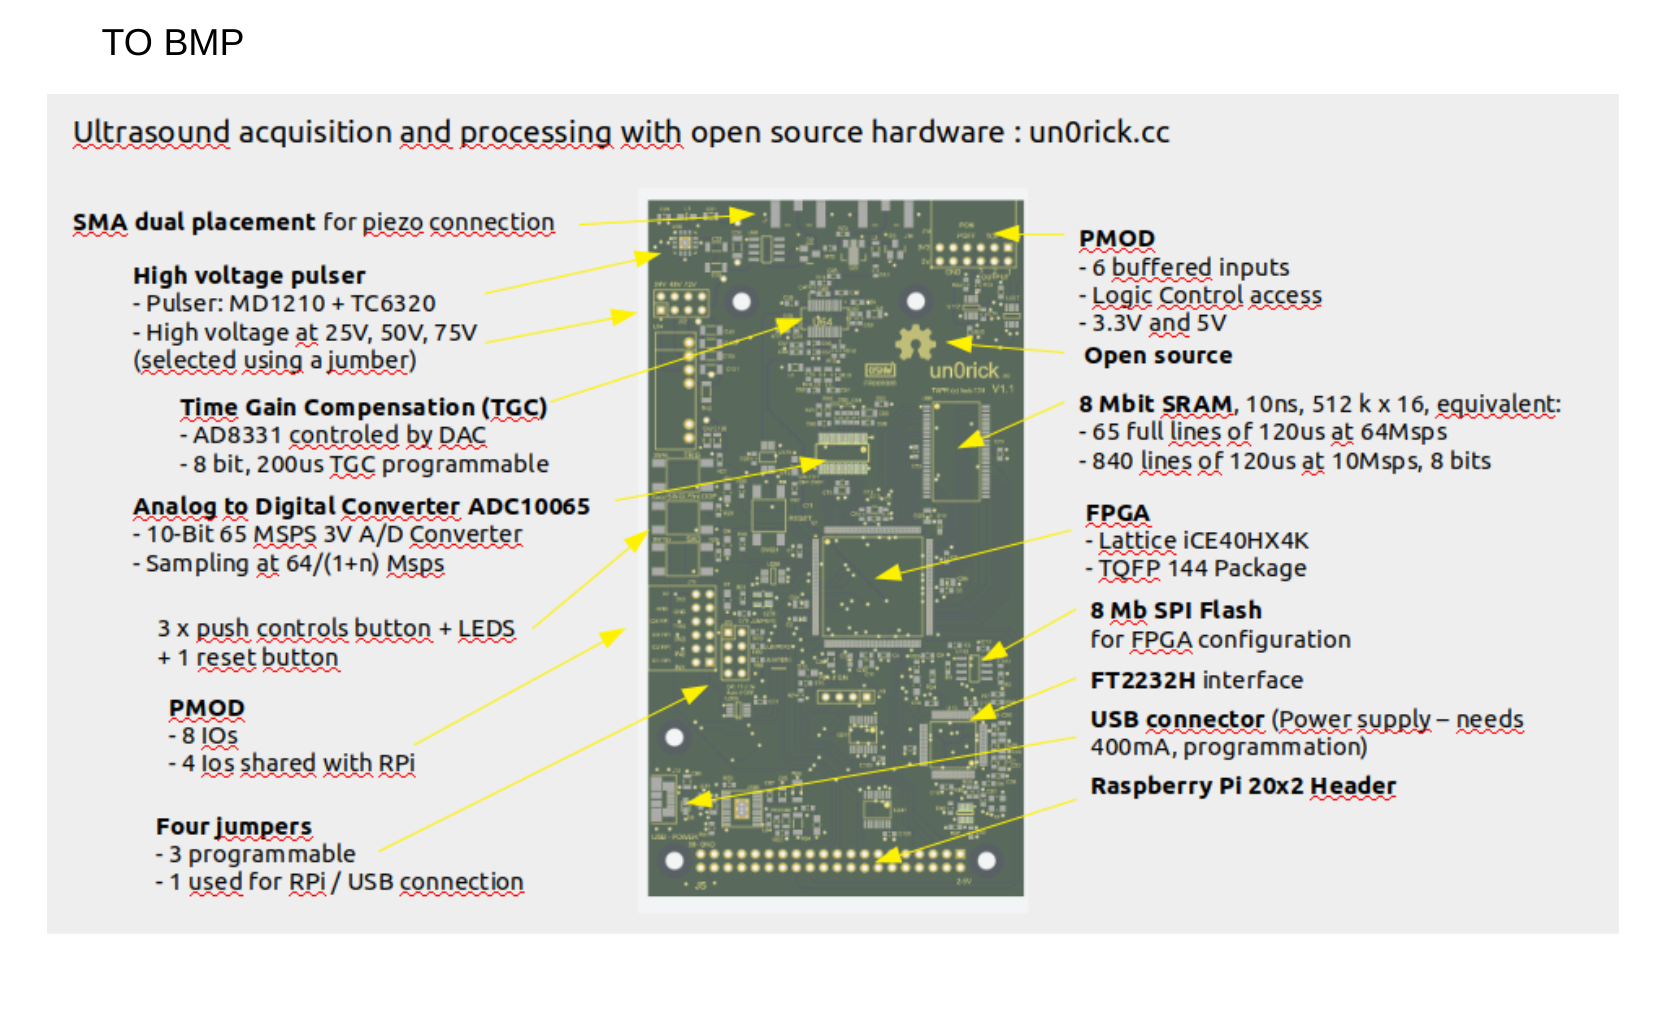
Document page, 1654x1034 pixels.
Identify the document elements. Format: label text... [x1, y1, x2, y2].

picture [47, 94, 1619, 934]
text_box TO BMP [86, 14, 260, 71]
